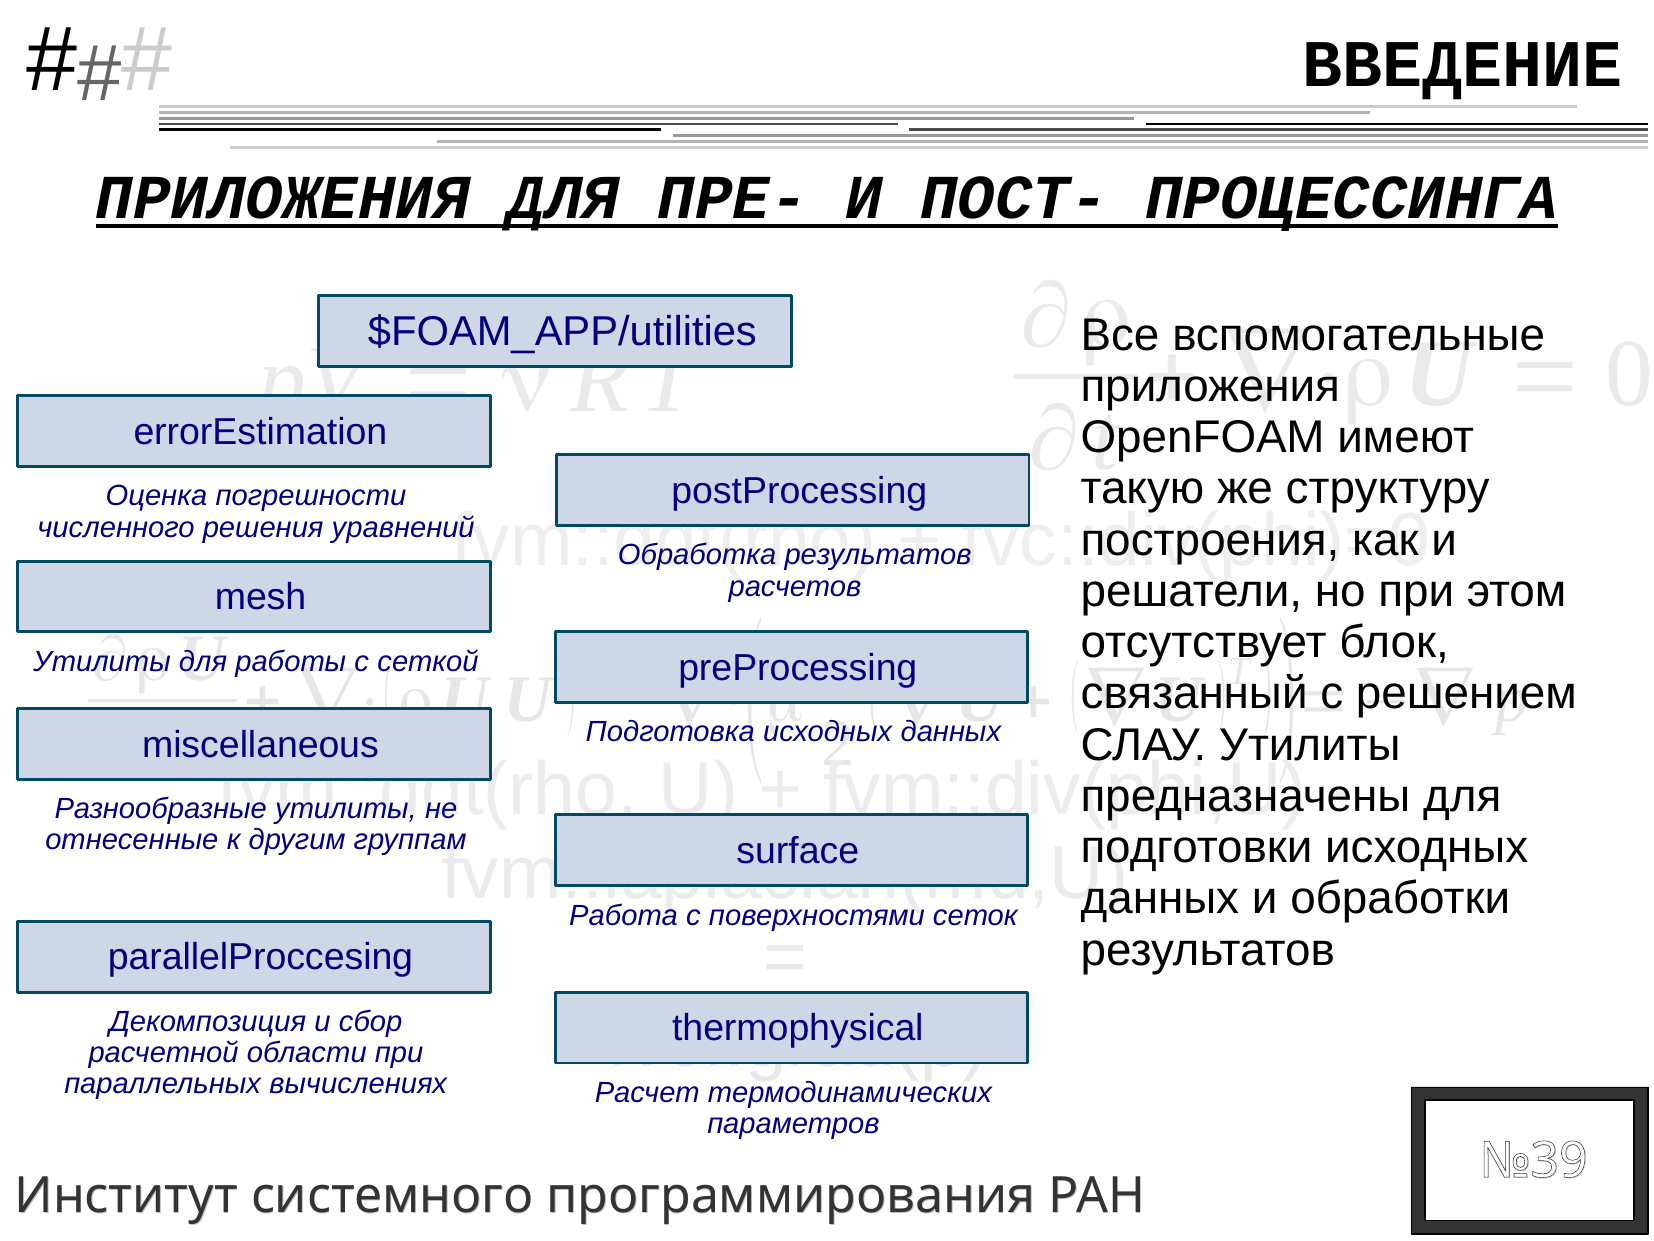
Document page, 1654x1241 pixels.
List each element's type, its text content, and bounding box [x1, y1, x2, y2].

text_box surface [555, 814, 1028, 886]
text_box postProcessing [556, 454, 1029, 526]
text_box Обработка результатов расчетов [555, 532, 1035, 611]
text_box Расчет термодинамических параметров [553, 1070, 1034, 1149]
text_box $FOAM_APP/utilities [318, 295, 792, 367]
text_box Утилиты для работы с сеткой [16, 639, 497, 702]
text_box Разнообразные утилиты, не отнесенные к другим группам [16, 786, 497, 865]
text_box Все вспомогательные приложения OpenFOAM имеют такую же структуру построения, как и решатели, но при этом отсутствует блок, связанный с решением СЛАУ. Утилиты предназначены для подготовки исходных данных и обработки результатов [1080, 308, 1595, 1117]
text_box Оценка погрешности численного решения уравнений [16, 473, 497, 552]
title ПРИЛОЖЕНИЯ ДЛЯ ПРЕ- И ПОСТ- ПРОЦЕССИНГА [0, 147, 1654, 257]
text_box errorEstimation [17, 395, 491, 467]
text_box preProcessing [555, 631, 1028, 703]
text_box thermophysical [555, 992, 1028, 1063]
text_box miscellaneous [17, 708, 491, 780]
text_box Работа с поверхностями сеток [553, 892, 1034, 956]
text_box mesh [17, 561, 491, 632]
text_box Подготовка исходных данных [553, 709, 1034, 773]
text_box Декомпозиция и сбор расчетной области при параллельных вычислениях [16, 999, 497, 1109]
text_box parallelProccesing [17, 921, 491, 993]
